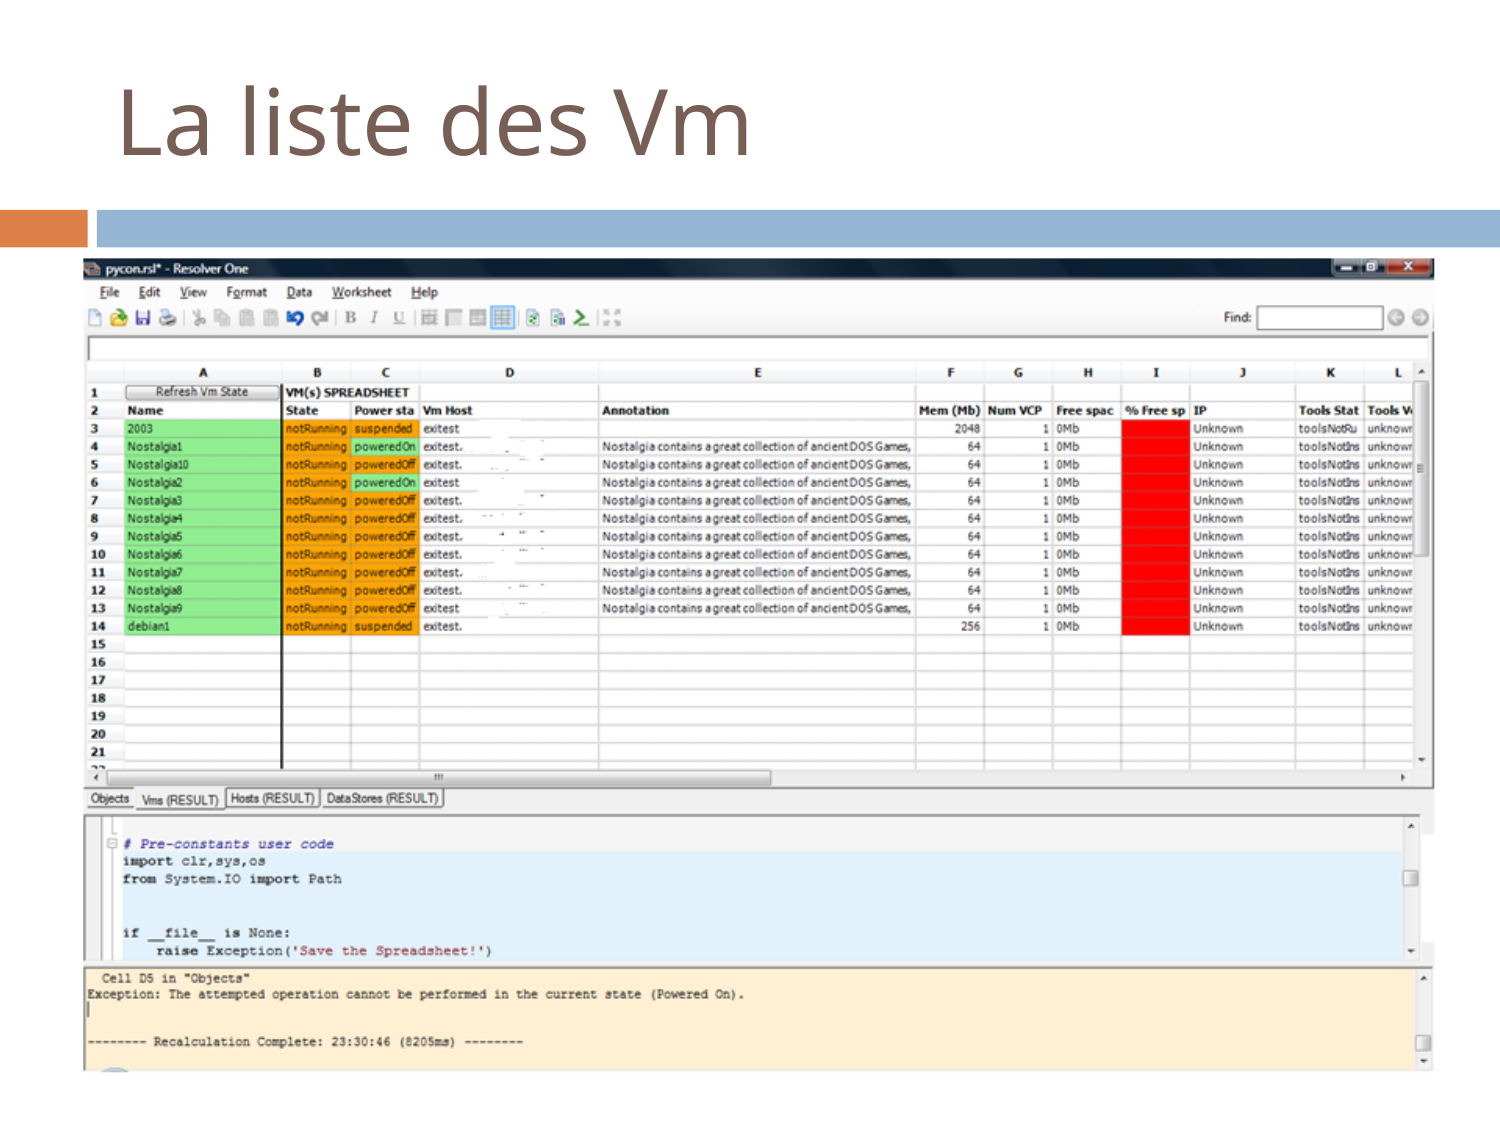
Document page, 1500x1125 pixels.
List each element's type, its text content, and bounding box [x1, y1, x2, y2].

title La liste des Vm [100, 37, 1438, 201]
picture [82, 257, 1436, 1074]
